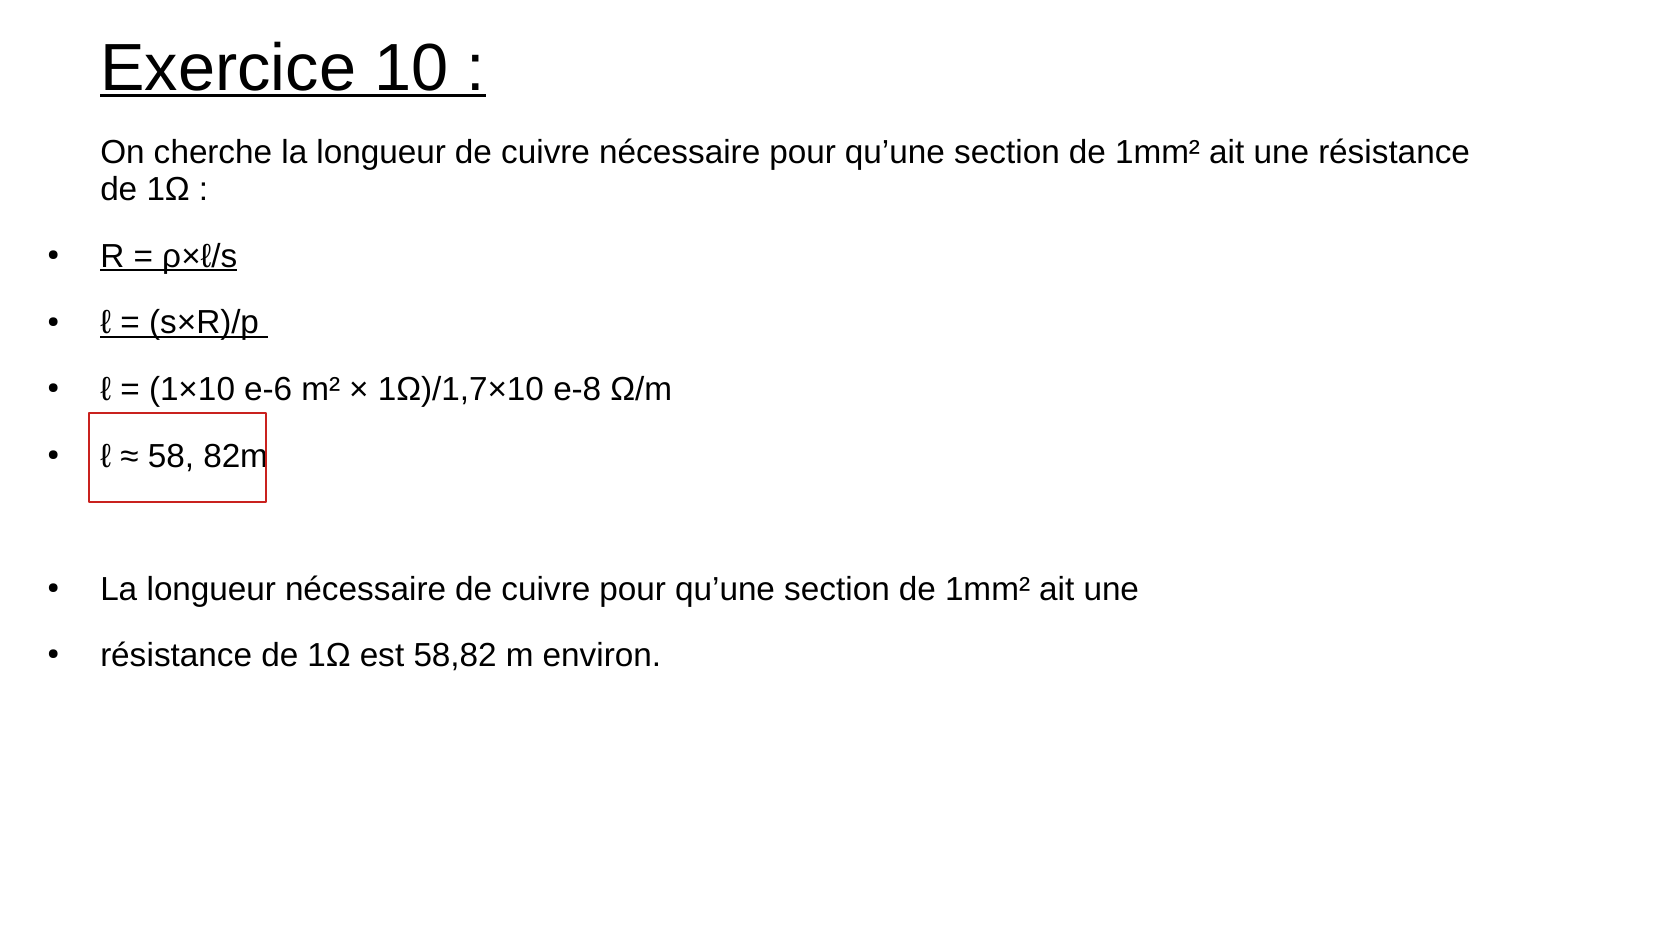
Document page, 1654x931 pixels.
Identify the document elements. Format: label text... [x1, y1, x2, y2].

list Exercice 10 : On cherche la longueur de cuivre nécessaire pour qu’une section de 1mm² ait une résistance de 1Ω : R = ρ×ℓ/s ℓ = (s×R)/p ℓ = (1×10 e-6 m² × 1Ω)/1,7×10 e-8 Ω/m ℓ ≈ 58, 82m La longueur nécessaire de cuivre pour qu’une section de 1mm² ait une résistance de 1Ω est 58,82 m environ. [29, 29, 1518, 798]
